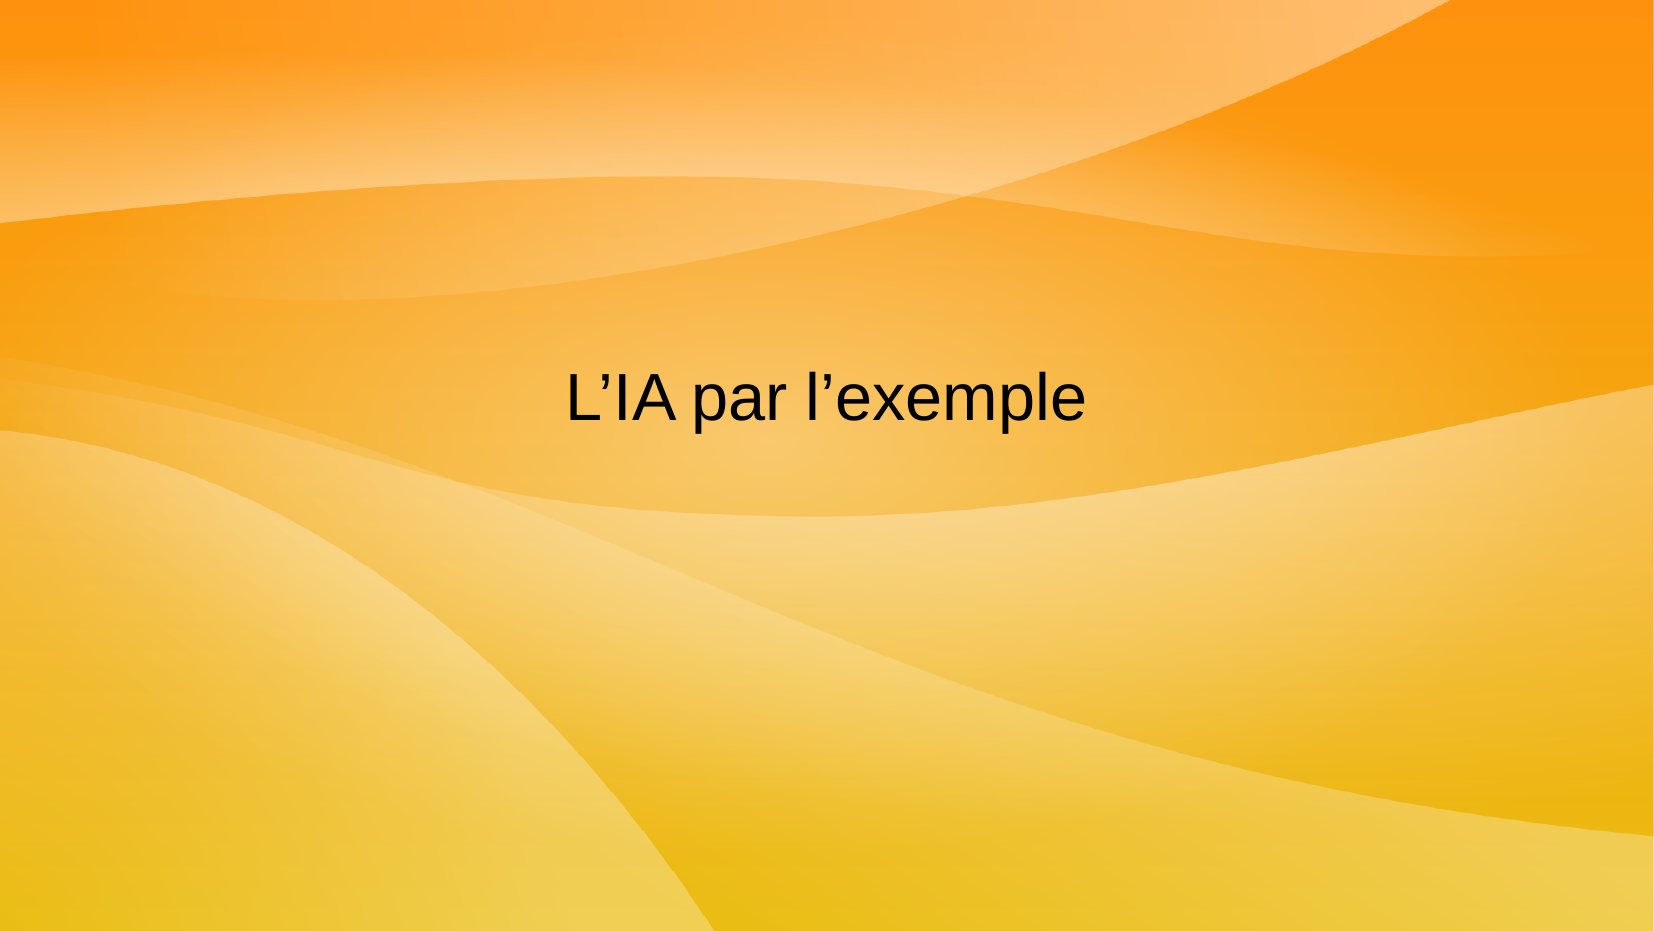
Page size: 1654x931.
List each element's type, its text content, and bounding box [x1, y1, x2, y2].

subtitle L’IA par l’exemple [82, 37, 1571, 757]
picture [0, 0, 1654, 931]
